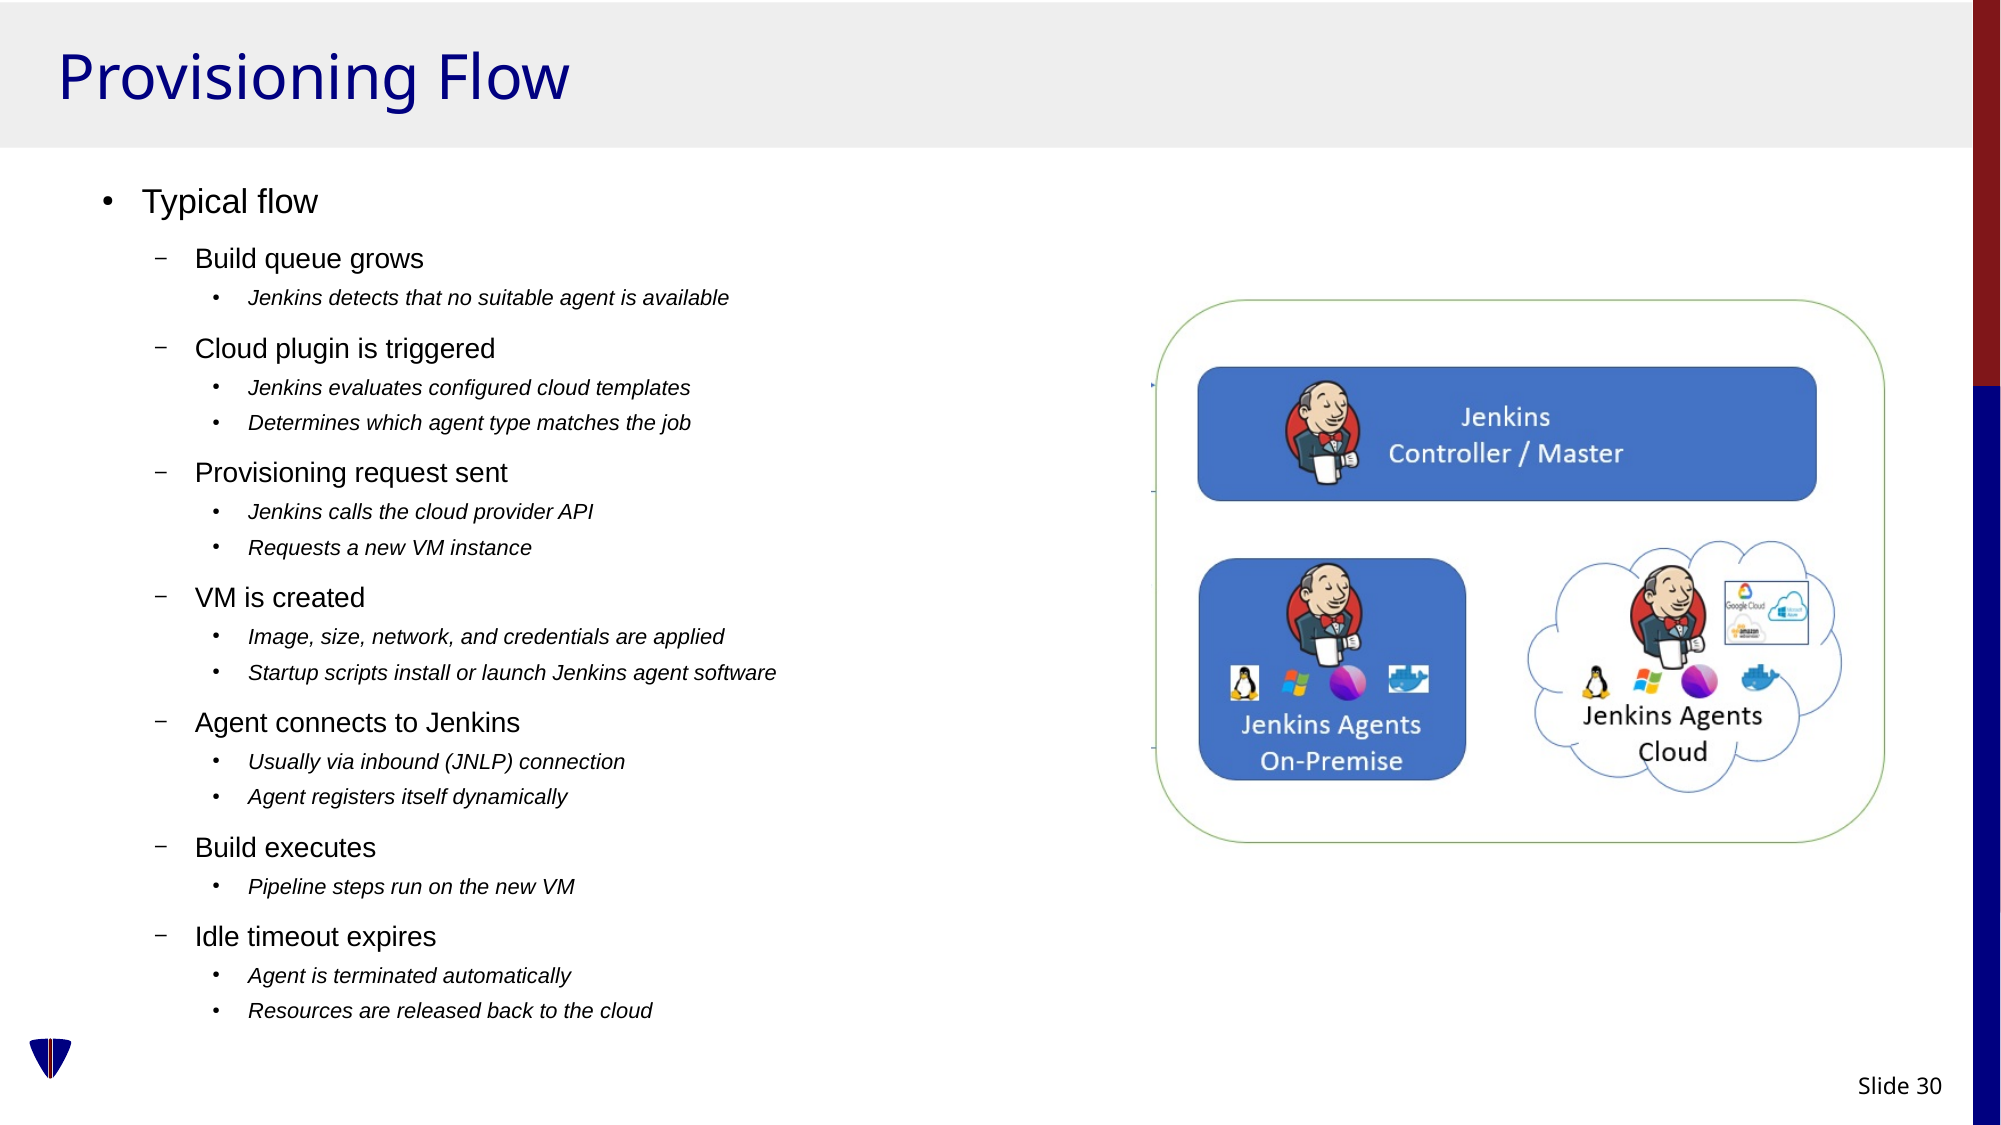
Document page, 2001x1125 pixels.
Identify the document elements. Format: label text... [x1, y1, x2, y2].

title Provisioning Flow [0, 2, 1973, 148]
list Typical flow Build queue grows Jenkins detects that no suitable agent is available Cloud plugin is triggered Jenkins evaluates configured cloud templates Determines which agent type matches the job Provisioning request sent Jenkins calls the cloud provider API Requests a new VM instance VM is created Image, size, network, and credentials are applied Startup scripts install or launch Jenkins agent software Agent connects to Jenkins Usually via inbound (JNLP) connection Agent registers itself dynamically Build executes Pipeline steps run on the new VM Idle timeout expires Agent is terminated automatically Resources are released back to the cloud [88, 177, 1123, 1034]
picture [1151, 295, 1892, 850]
